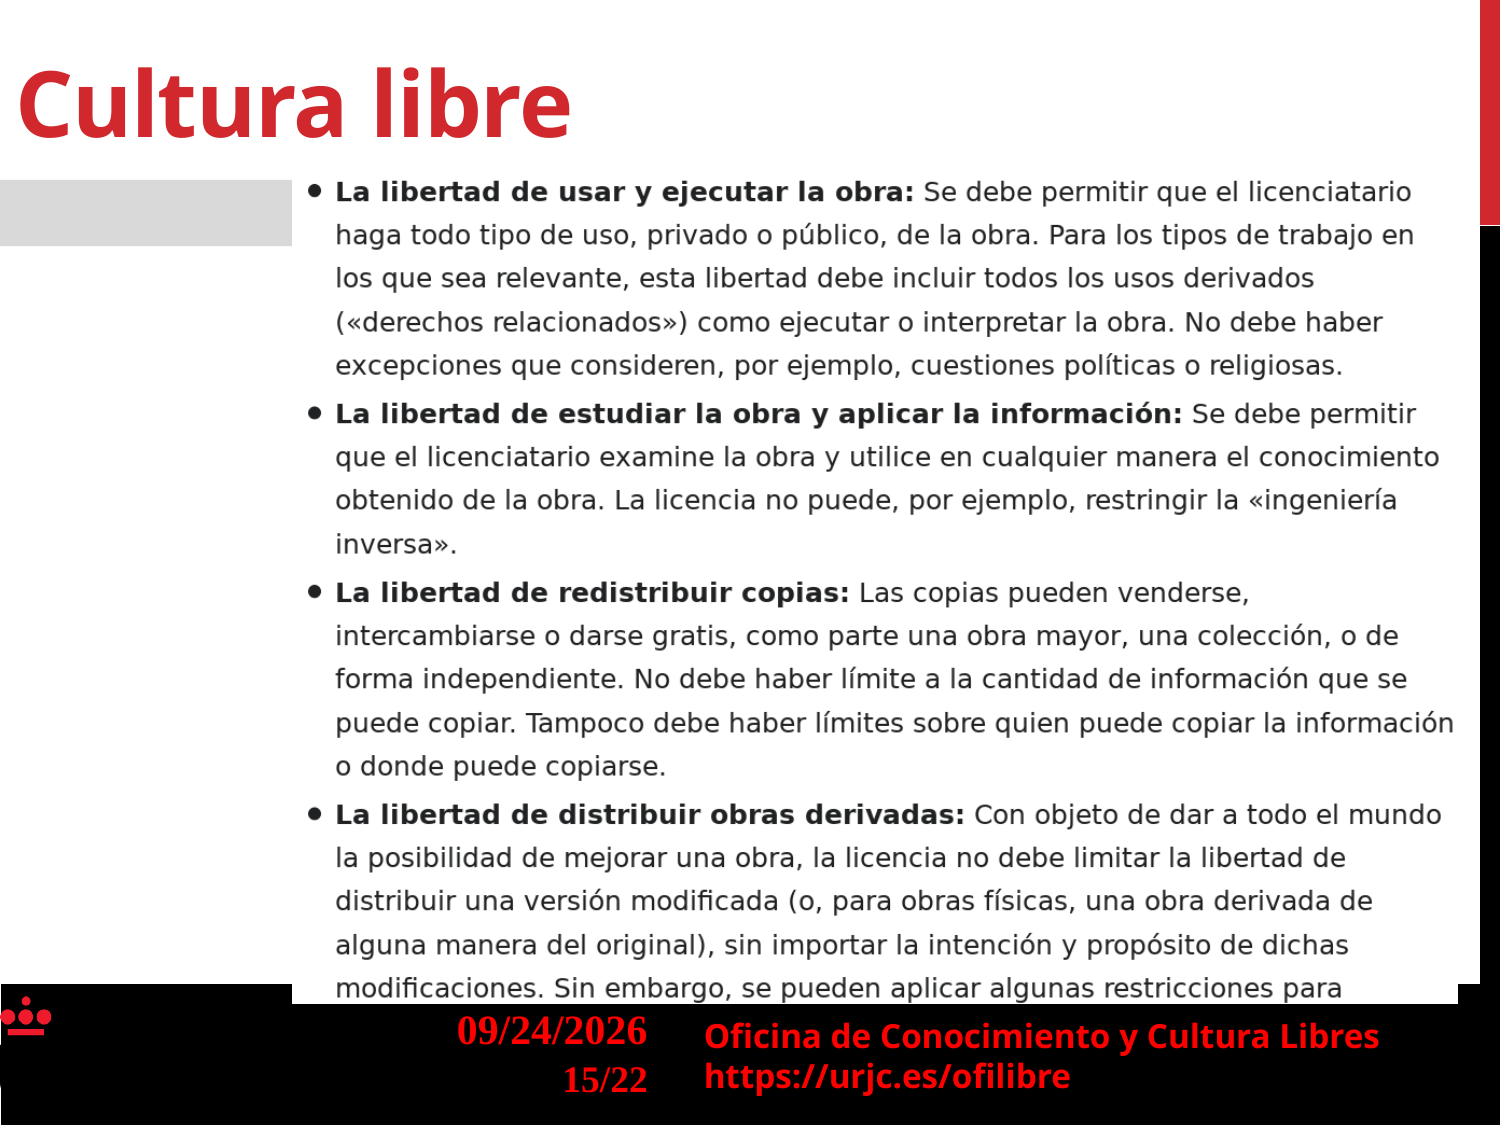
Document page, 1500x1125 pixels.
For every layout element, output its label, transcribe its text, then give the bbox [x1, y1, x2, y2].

picture [292, 170, 1458, 1004]
text_box Cultura libre [0, 24, 1326, 172]
title [75, 15, 1425, 170]
